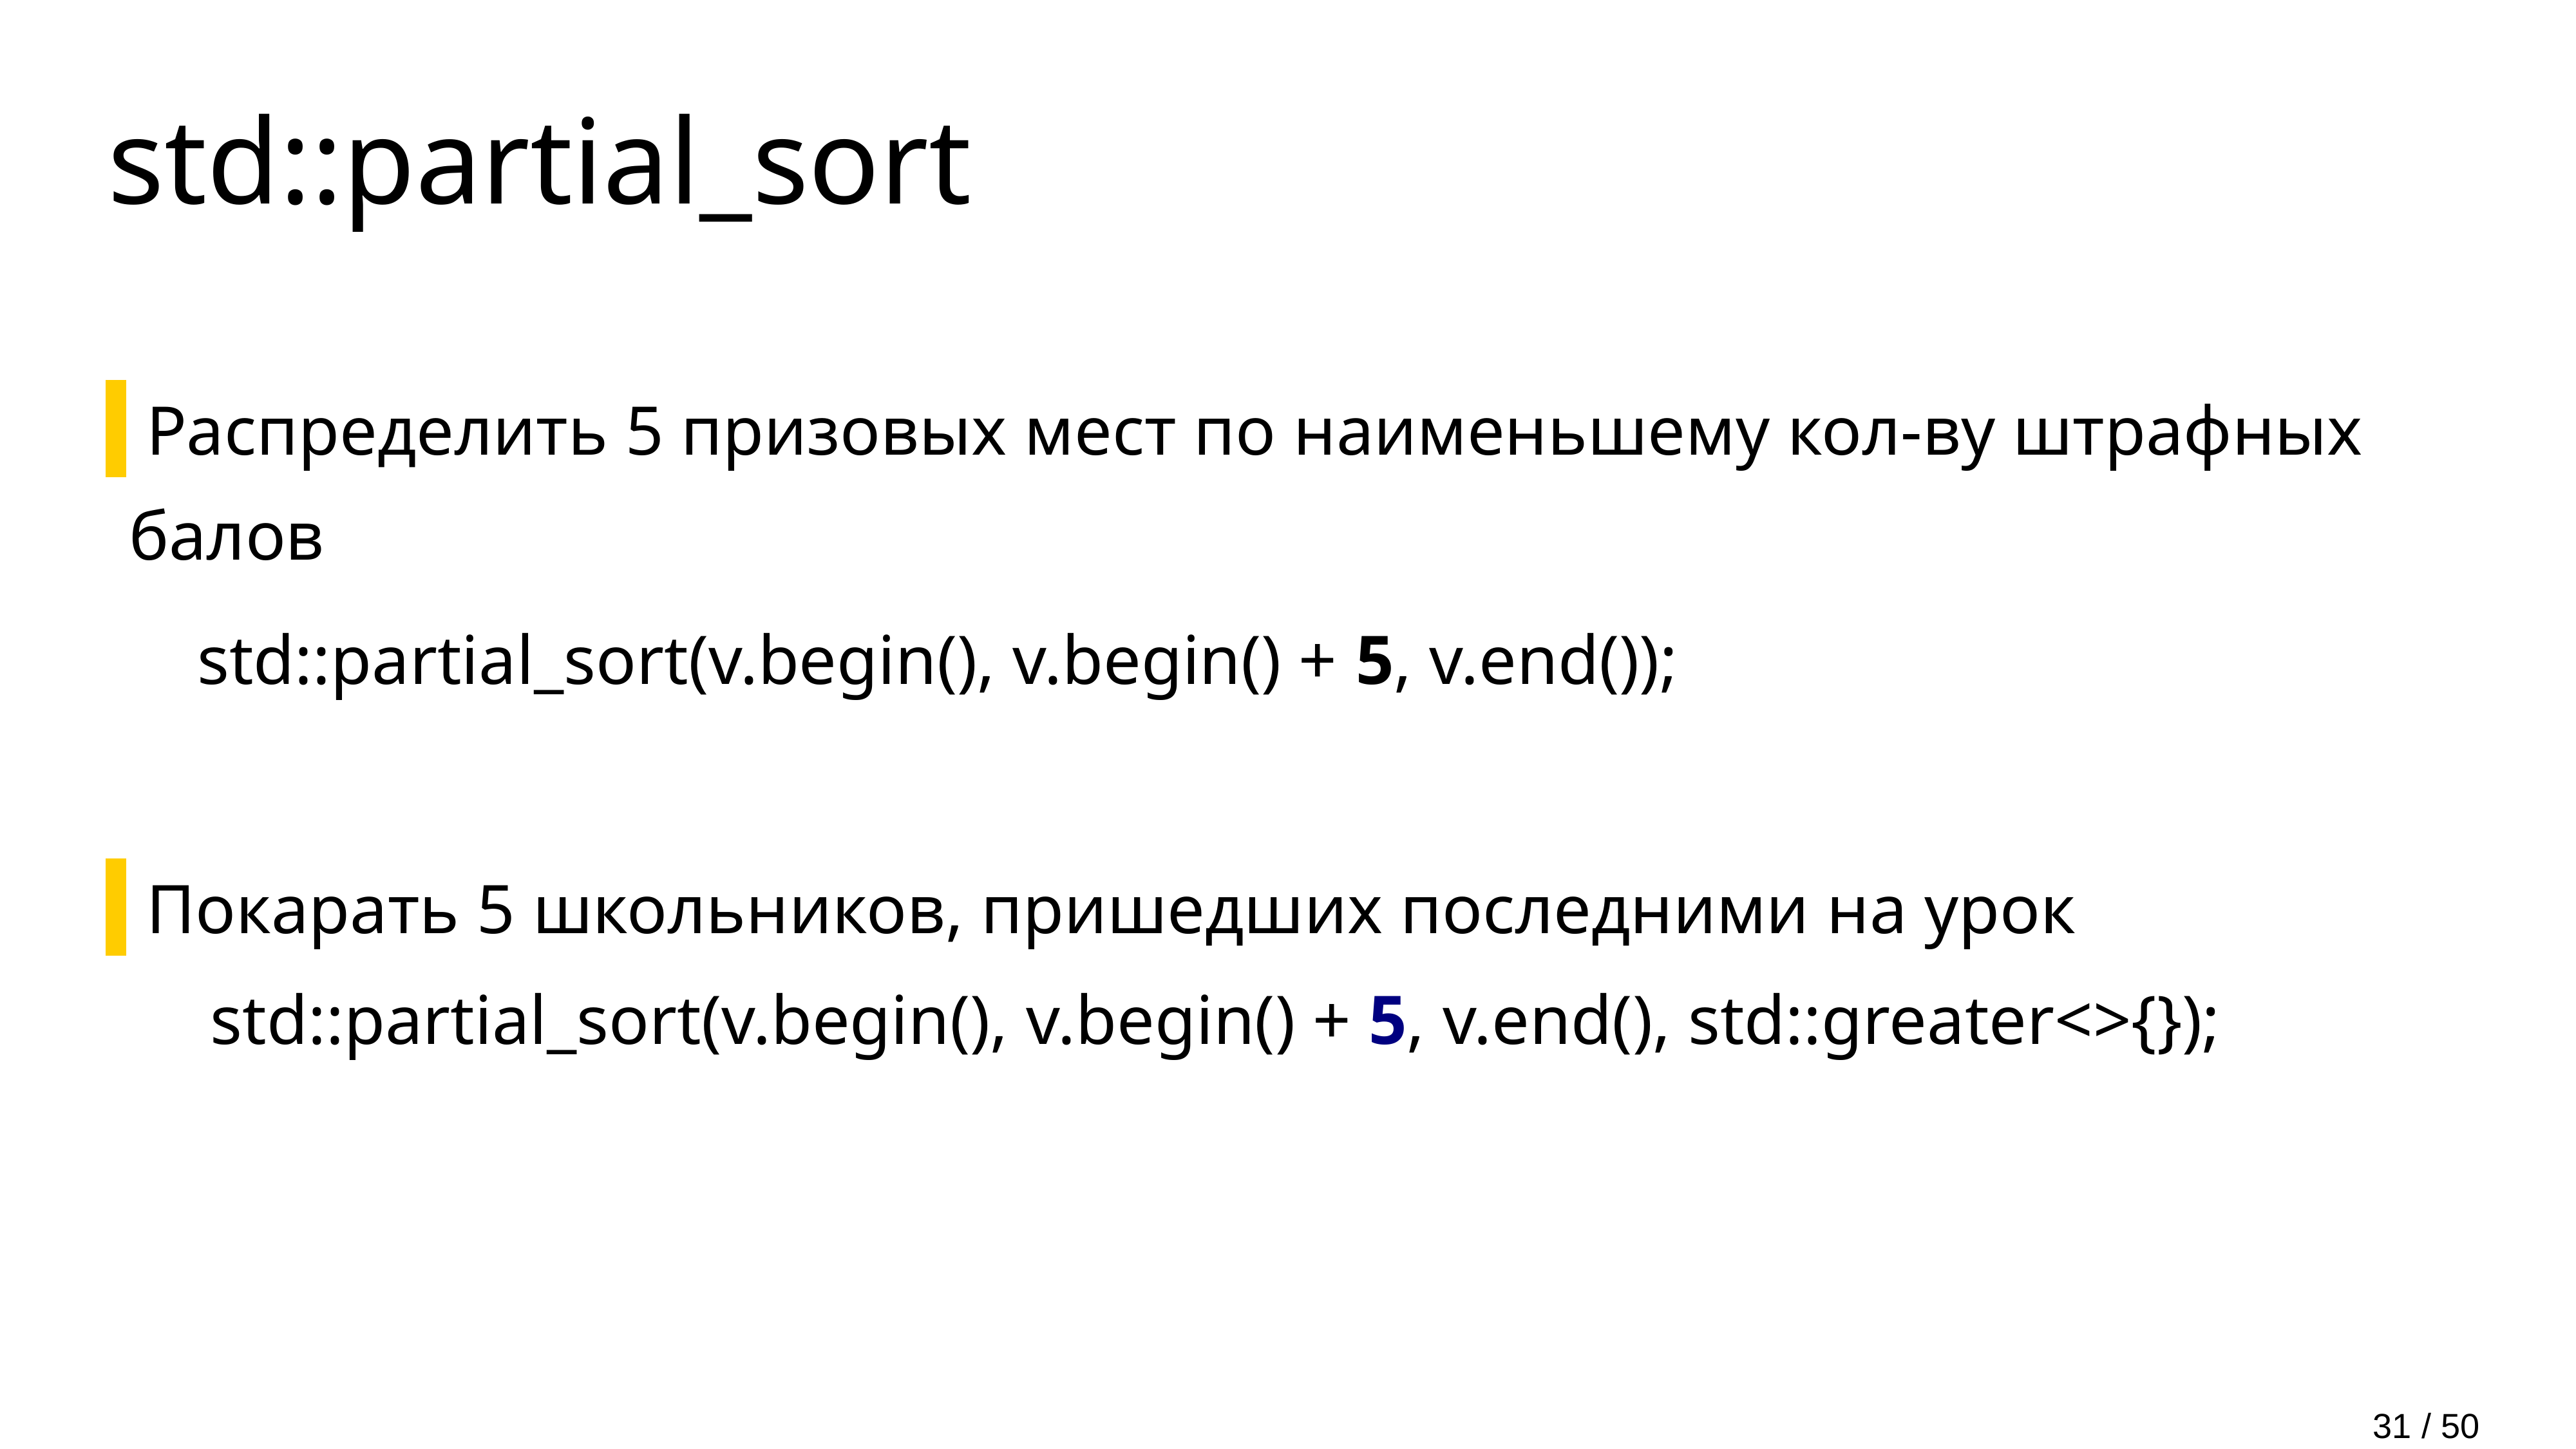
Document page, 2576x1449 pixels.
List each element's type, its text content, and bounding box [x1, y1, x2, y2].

title std::partial_sort [108, 80, 2468, 242]
text_box <number> / 50 [2363, 1402, 2576, 1449]
text_box Распределить 5 призовых мест по наименьшему кол-ву штрафных балов std::partial_sort(v.begin(), v.begin() + 5, v.end()); Покарать 5 школьников, пришедших последними на урок std::partial_sort(v.begin(), v.begin() + 5, v.end(), std::greater<>{}); [96, 364, 2512, 1419]
